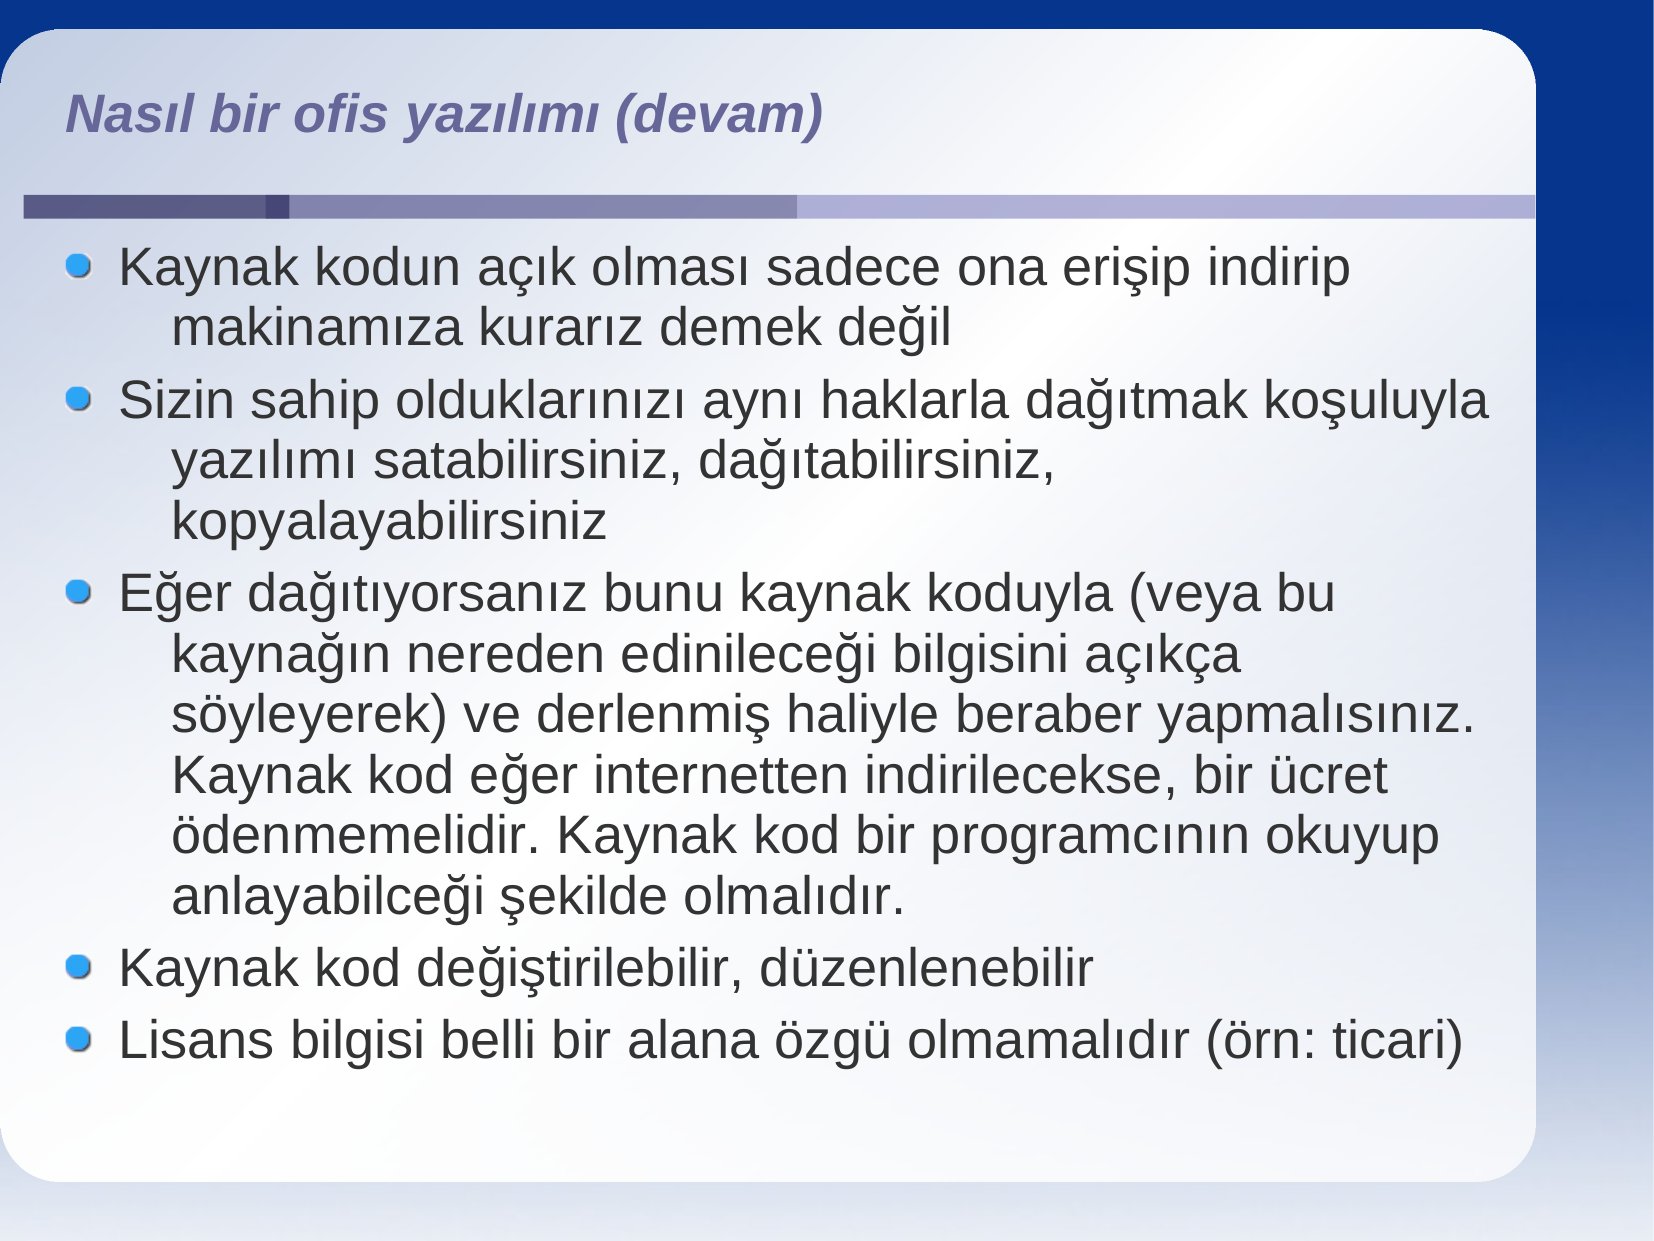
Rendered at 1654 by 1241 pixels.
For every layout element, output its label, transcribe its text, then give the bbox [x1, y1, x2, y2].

picture [0, 0, 1654, 1241]
title Nasıl bir ofis yazılımı (devam) [29, 49, 1506, 178]
list Kaynak kodun açık olması sadece ona erişip indirip makinamıza kurarız demek değil Sizin sahip olduklarınızı aynı haklarla dağıtmak koşuluyla yazılımı satabilirsiniz, dağıtabilirsiniz, kopyalayabilirsiniz Eğer dağıtıyorsanız bunu kaynak koduyla (veya bu kaynağın nereden edinileceği bilgisini açıkça söyleyerek) ve derlenmiş haliyle beraber yapmalısınız. Kaynak kod eğer internetten indirilecekse, bir ücret ödenmemelidir. Kaynak kod bir programcının okuyup anlayabilceği şekilde olmalıdır. Kaynak kod değiştirilebilir, düzenlenebilir Lisans bilgisi belli bir alana özgü olmamalıdır (örn: ticari) [29, 236, 1506, 1152]
